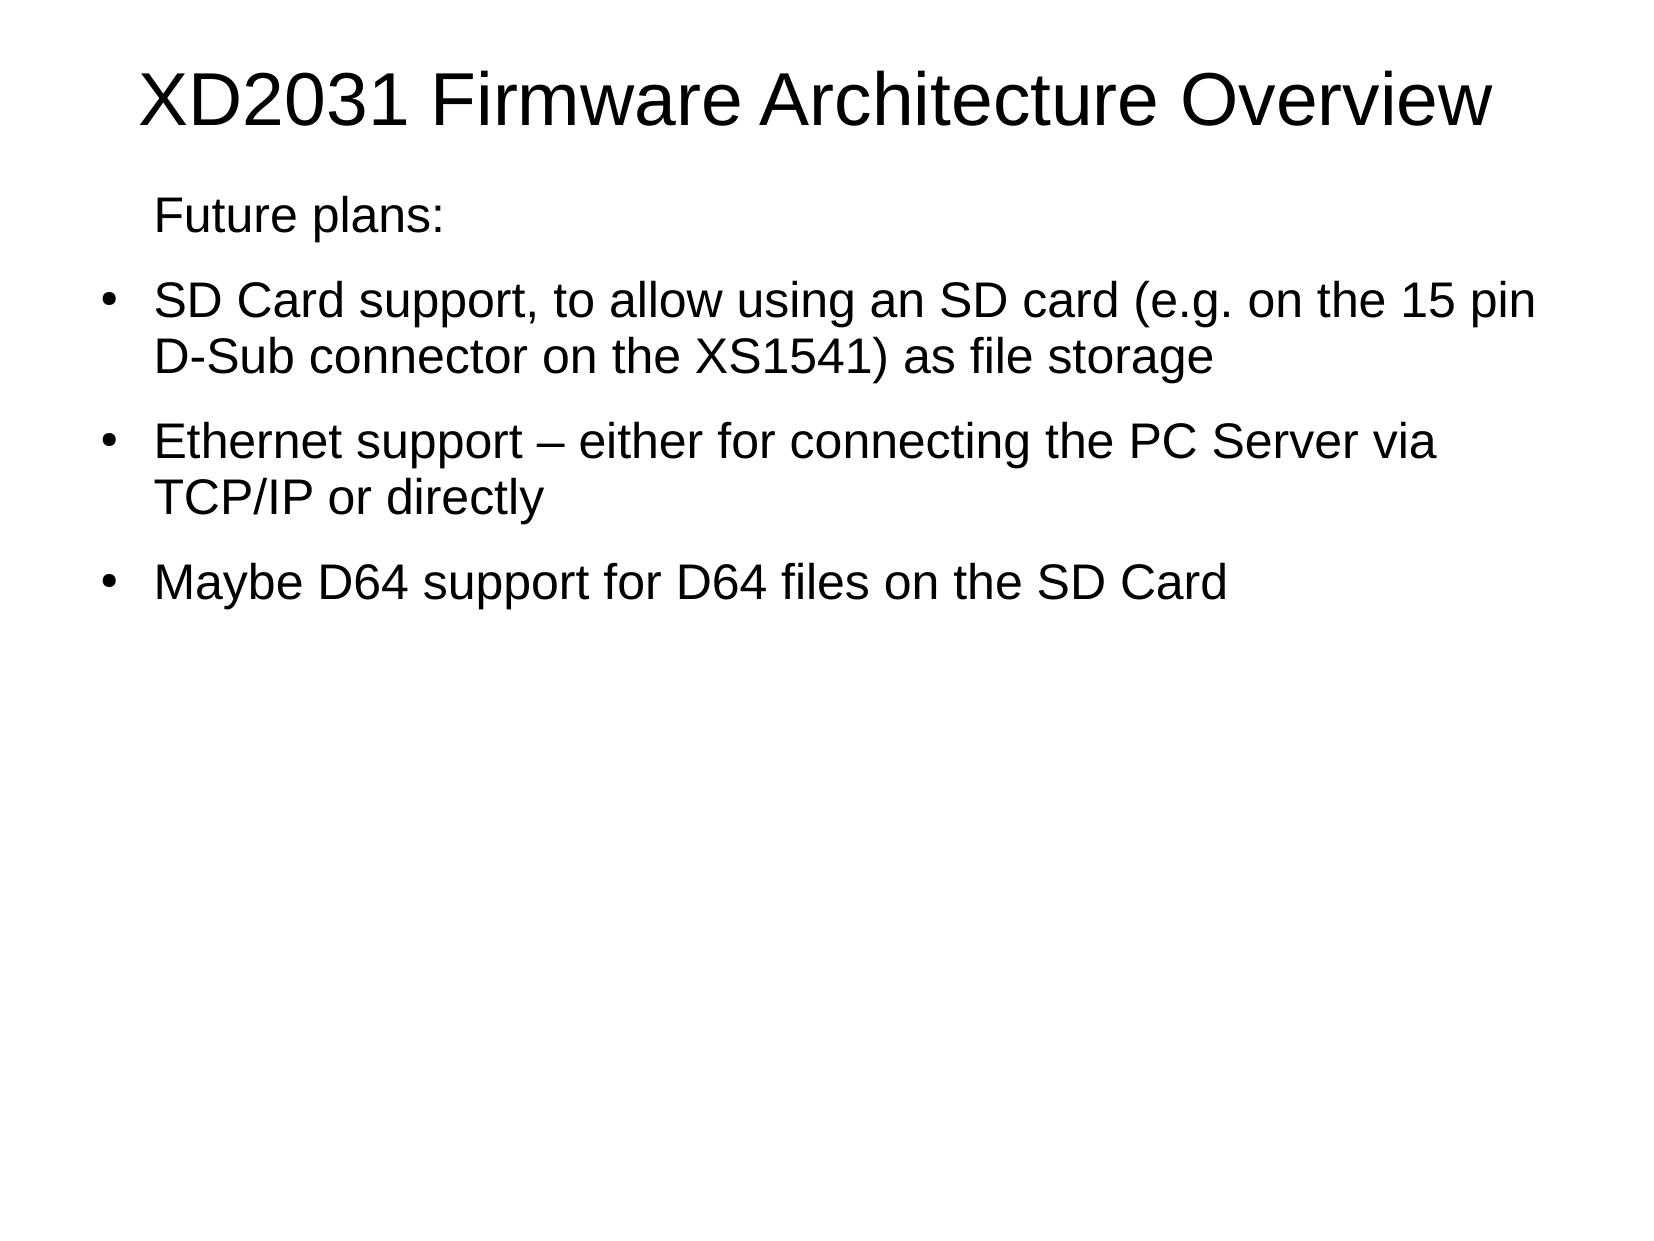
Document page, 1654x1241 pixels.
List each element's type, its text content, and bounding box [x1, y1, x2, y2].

list Future plans: SD Card support, to allow using an SD card (e.g. on the 15 pin D-Sub connector on the XS1541) as file storage Ethernet support – either for connecting the PC Server via TCP/IP or directly Maybe D64 support for D64 files on the SD Card [82, 187, 1571, 1201]
title XD2031 Firmware Architecture Overview [82, 49, 1571, 151]
